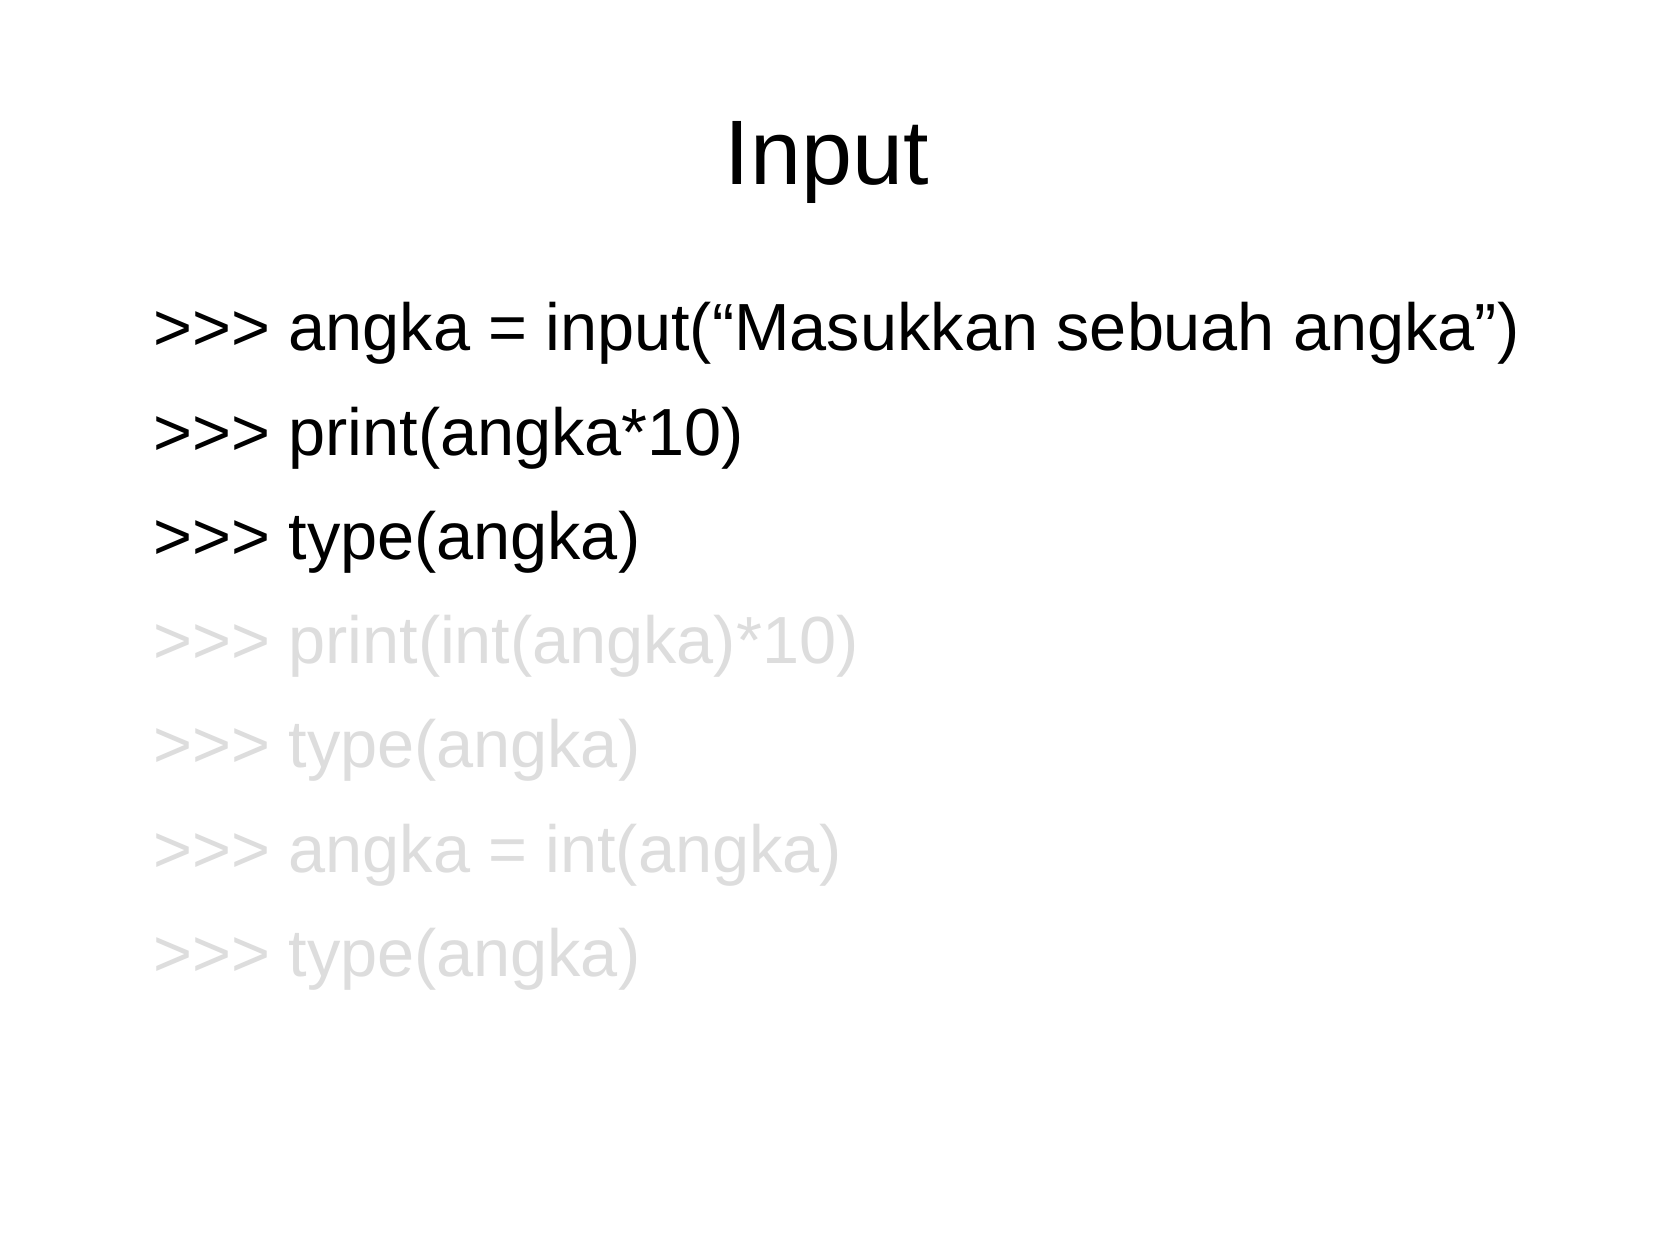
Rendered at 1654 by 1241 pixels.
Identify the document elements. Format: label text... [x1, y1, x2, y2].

list >>> angka = input(“Masukkan sebuah angka”) >>> print(angka*10) >>> type(angka) >>> print(int(angka)*10) >>> type(angka) >>> angka = int(angka) >>> type(angka) [82, 290, 1571, 1010]
title Input [82, 49, 1571, 257]
